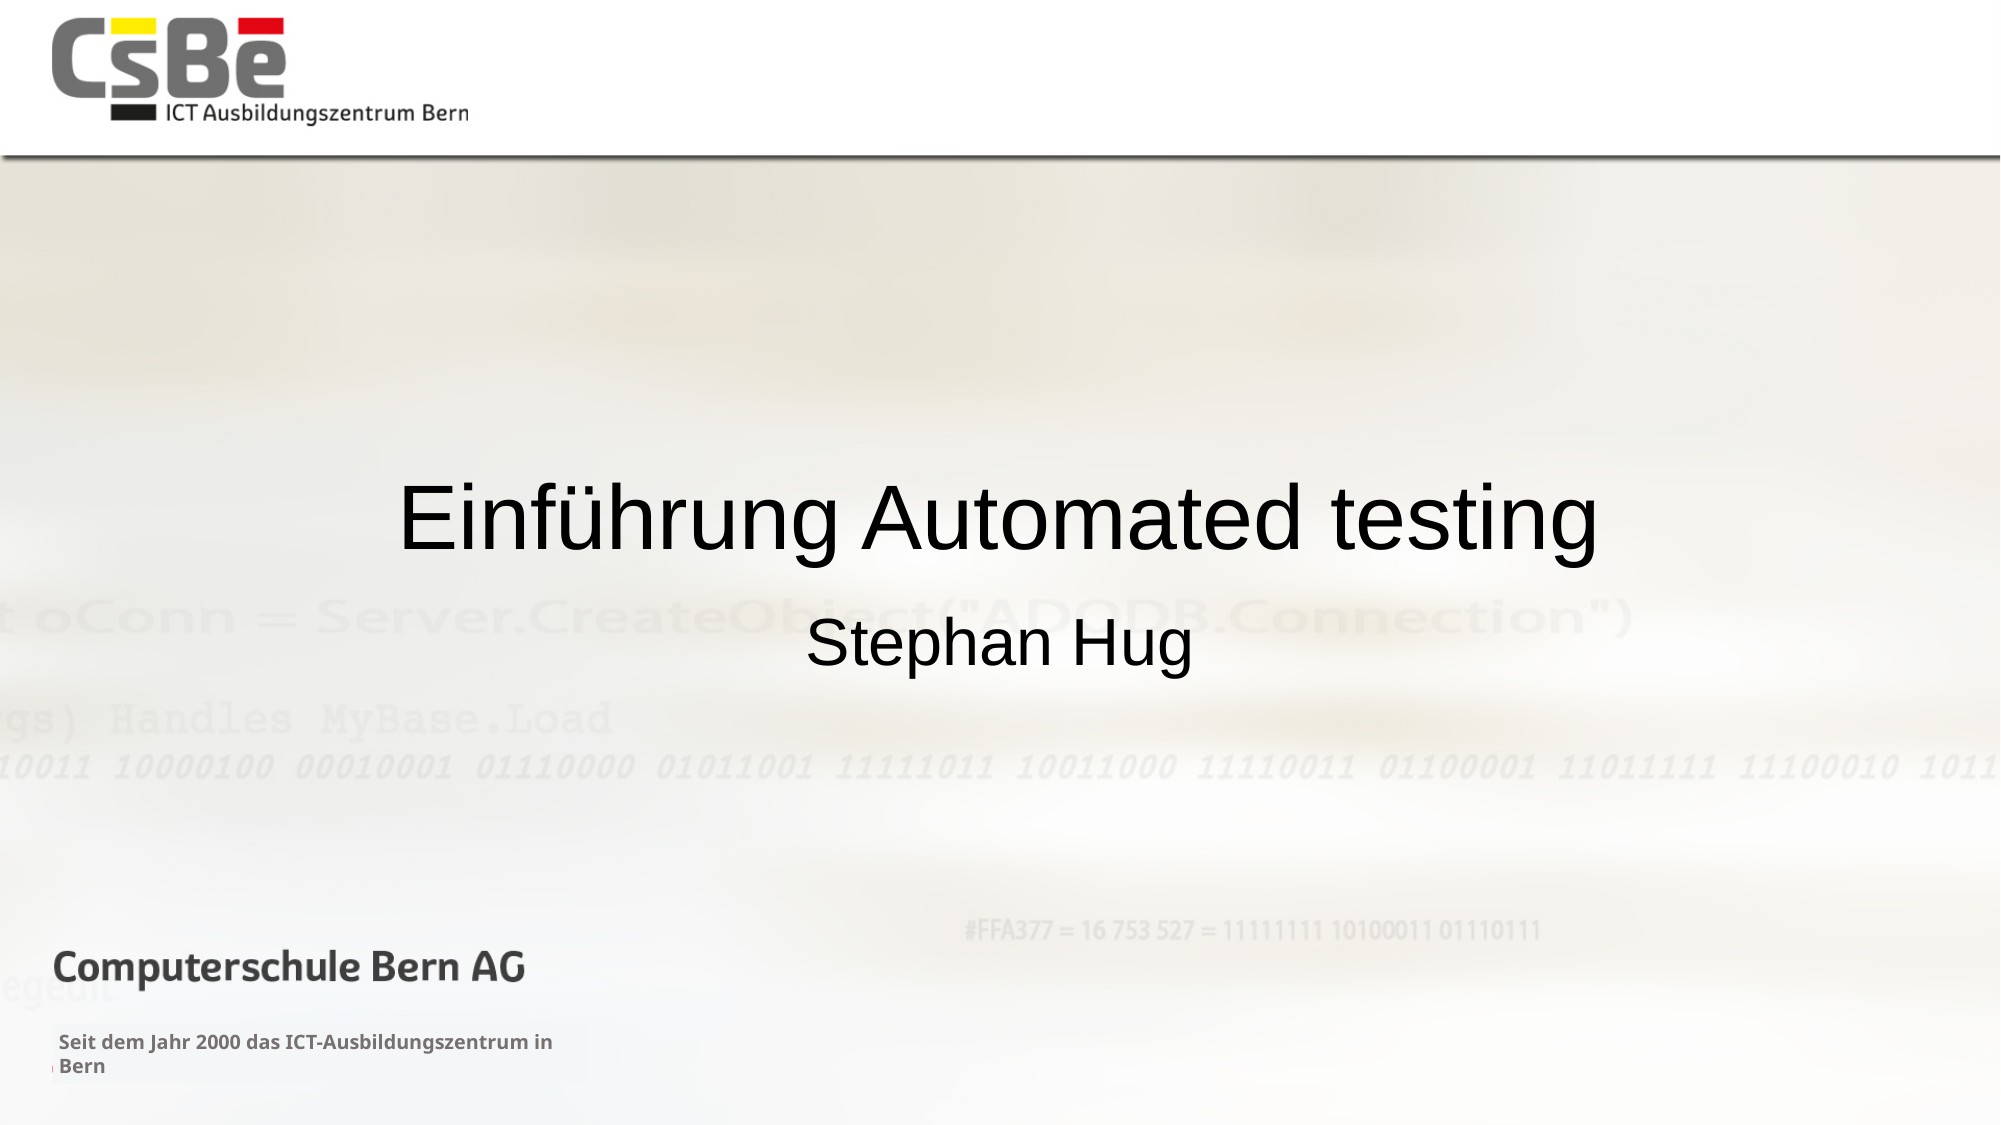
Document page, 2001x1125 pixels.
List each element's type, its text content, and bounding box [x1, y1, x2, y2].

title Einführung Automated testing [249, 184, 1750, 576]
subtitle Stephan Hug [249, 590, 1750, 863]
picture [0, 0, 2001, 1125]
